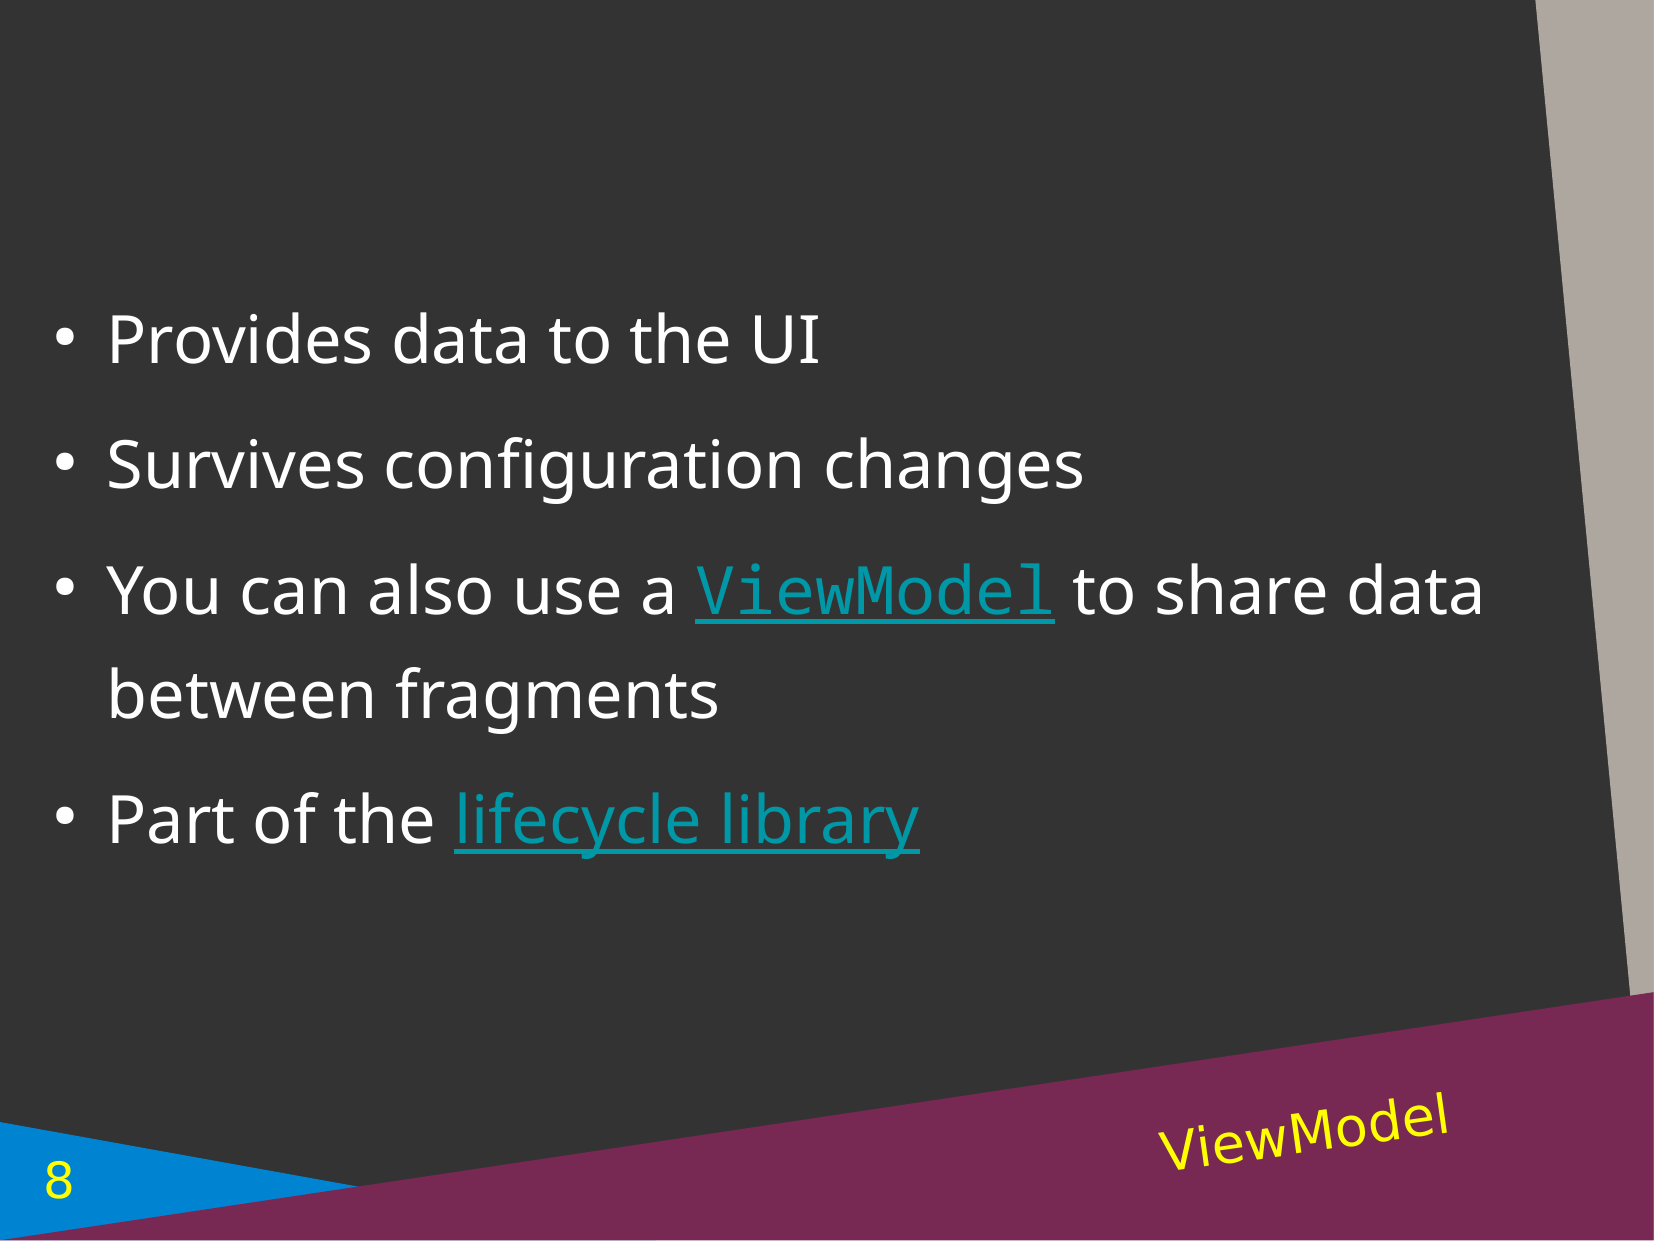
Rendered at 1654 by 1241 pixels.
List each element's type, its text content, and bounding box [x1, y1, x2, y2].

title ViewModel [956, 995, 1654, 1241]
list Provides data to the UI Survives configuration changes You can also use a ViewModel to share data between fragments Part of the lifecycle library [35, 59, 1524, 993]
